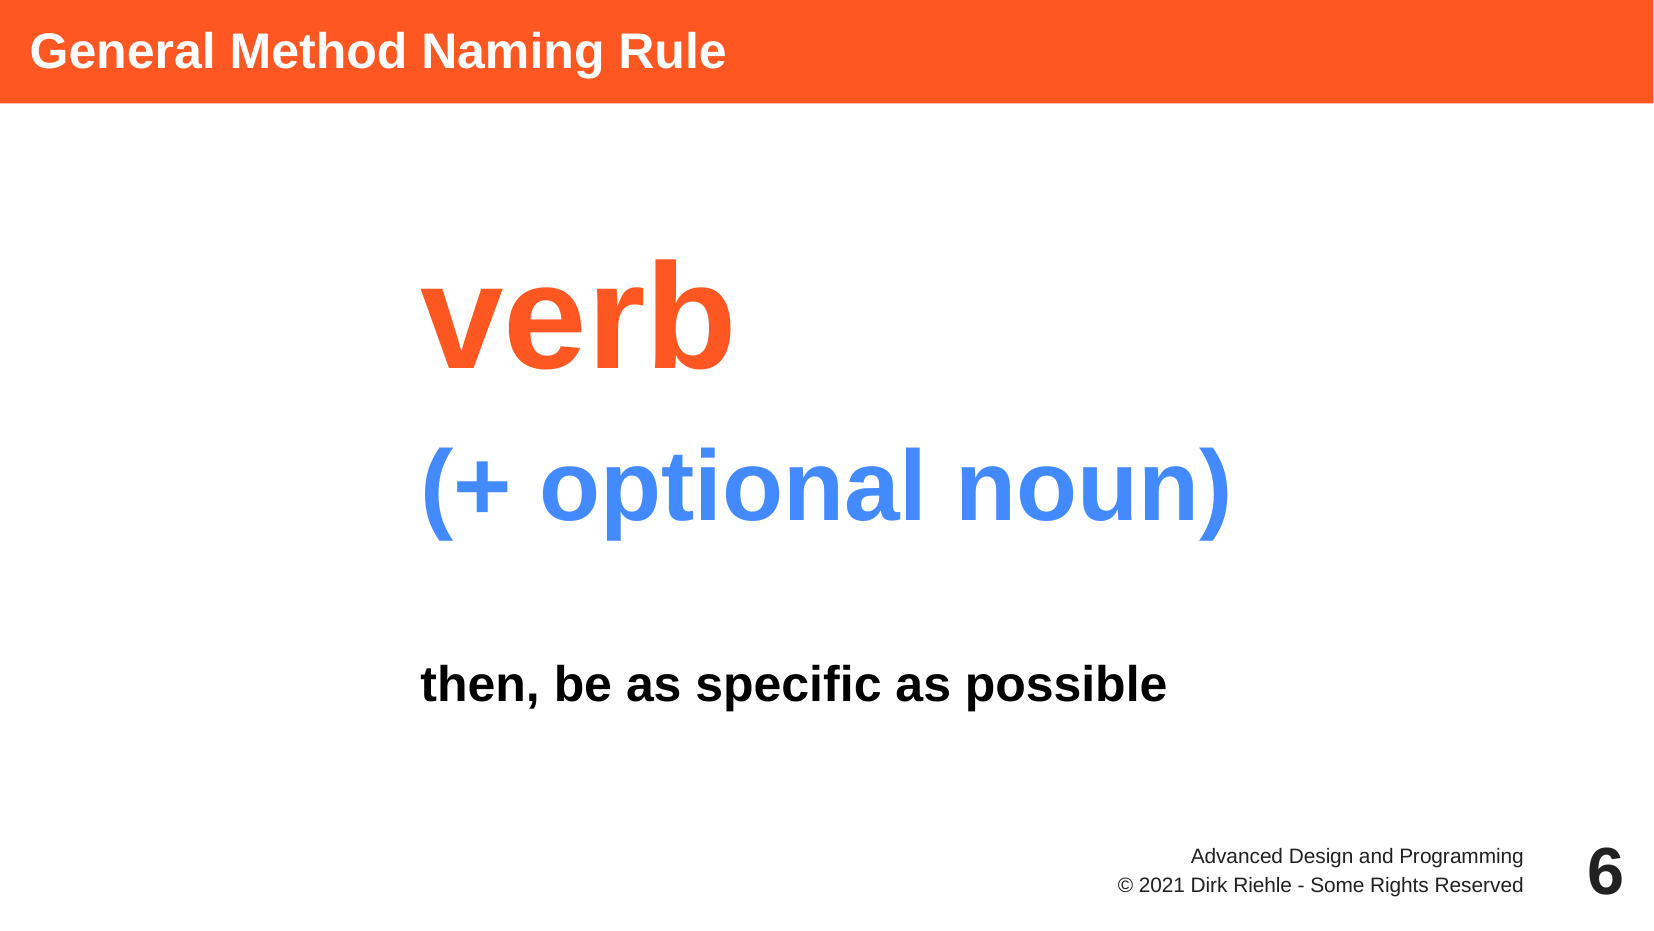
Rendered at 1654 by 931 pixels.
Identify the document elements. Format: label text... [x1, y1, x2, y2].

title General Method Naming Rule [0, 0, 1654, 104]
subtitle verb (+ optional noun) then, be as specific as possible [29, 132, 1625, 813]
